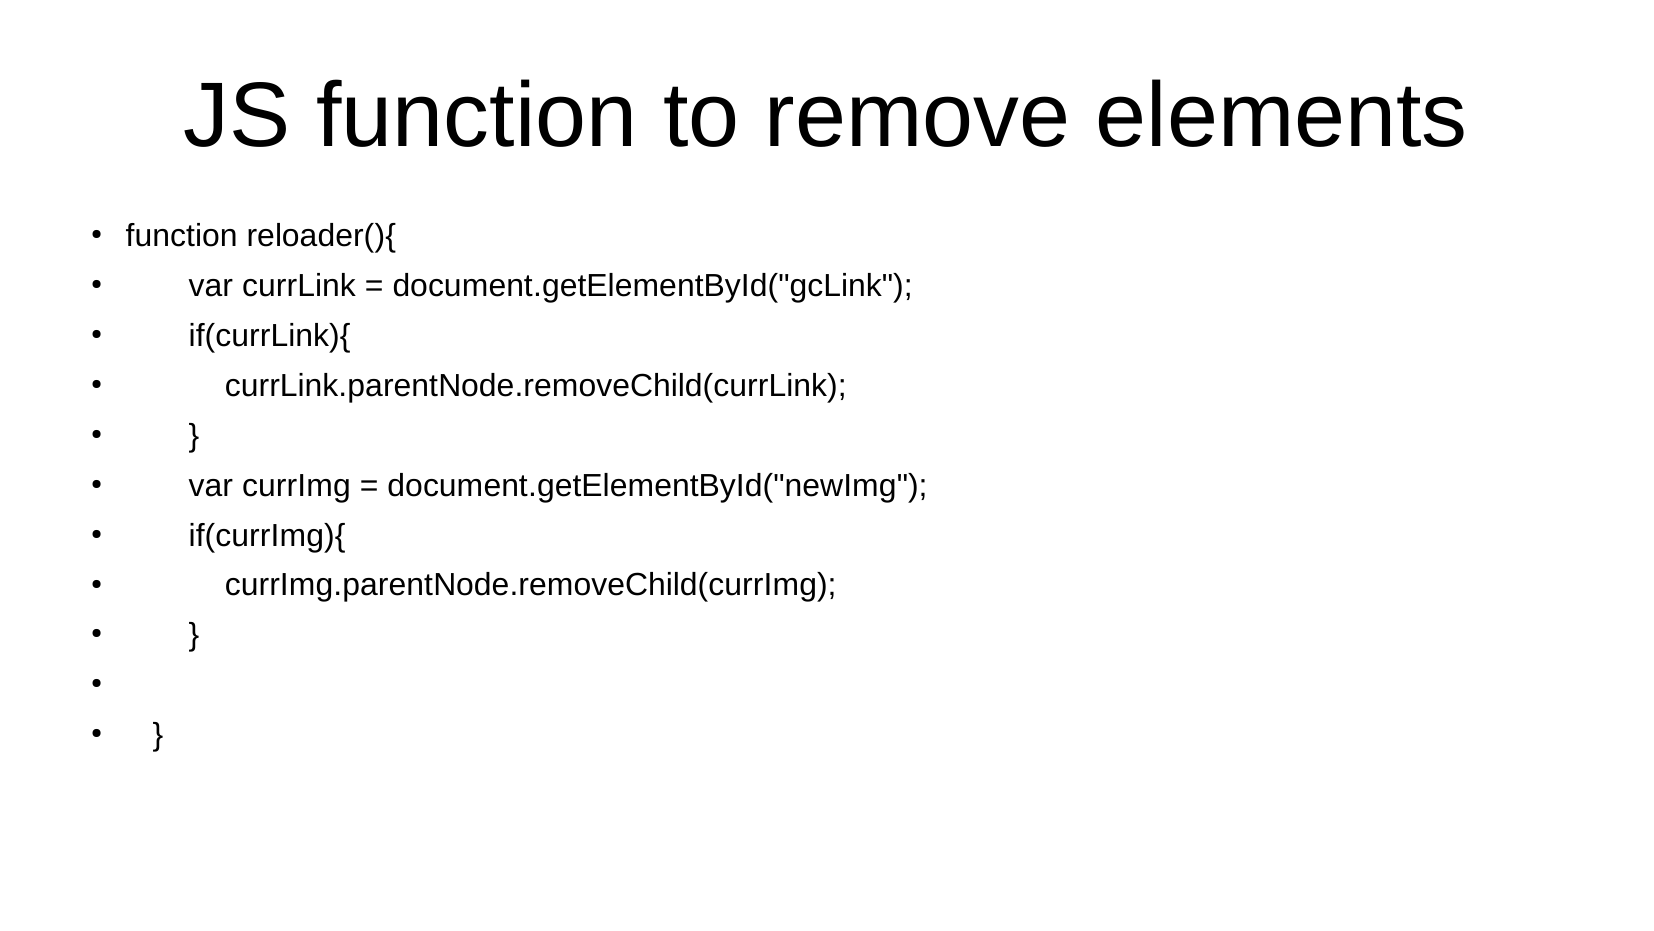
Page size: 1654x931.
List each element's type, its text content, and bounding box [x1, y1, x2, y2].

list function reloader(){ var currLink = document.getElementById("gcLink"); if(currLink){ currLink.parentNode.removeChild(currLink); } var currImg = document.getElementById("newImg"); if(currImg){ currImg.parentNode.removeChild(currImg); } } [82, 217, 1571, 758]
title JS function to remove elements [82, 37, 1571, 193]
